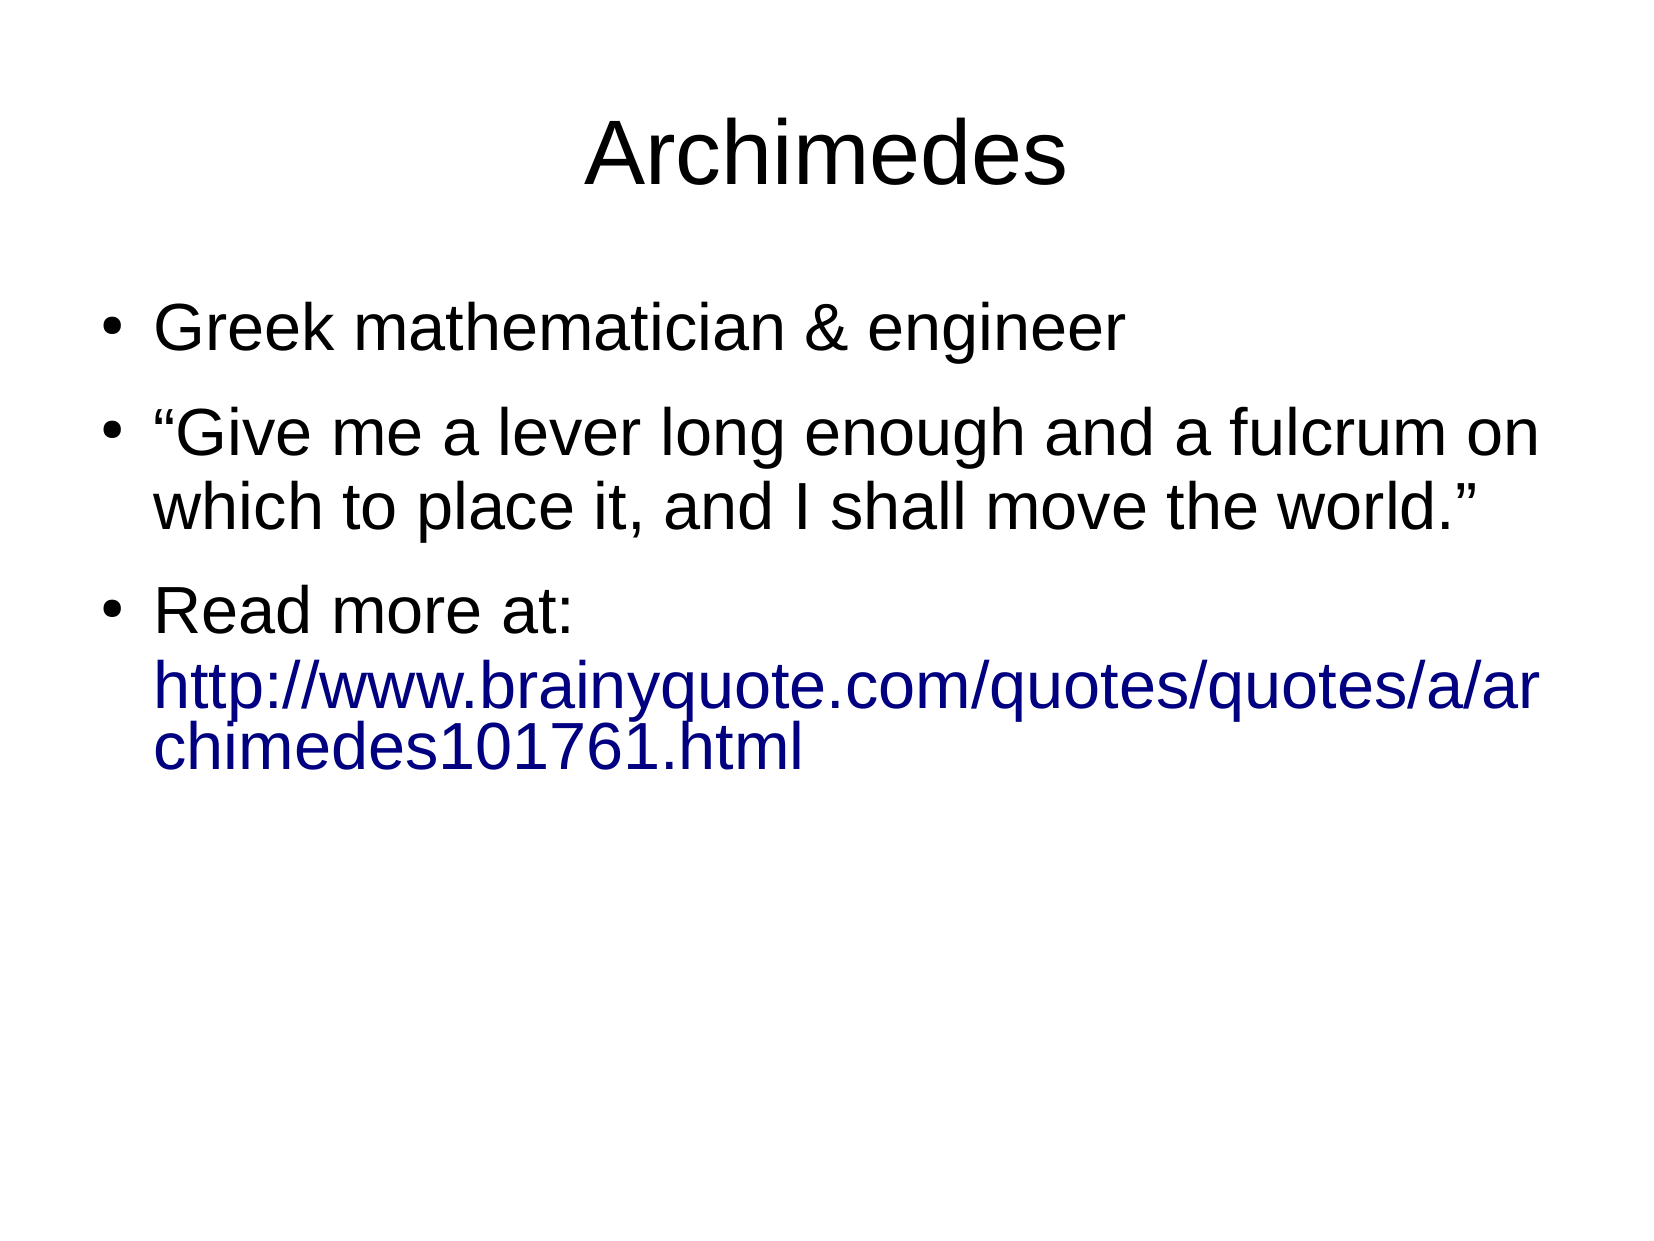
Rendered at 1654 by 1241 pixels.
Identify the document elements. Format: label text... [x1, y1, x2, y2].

title Archimedes [82, 49, 1571, 257]
list Greek mathematician & engineer “Give me a lever long enough and a fulcrum on which to place it, and I shall move the world.” Read more at: http://www.brainyquote.com/quotes/quotes/a/archimedes101761.html [82, 290, 1571, 1010]
